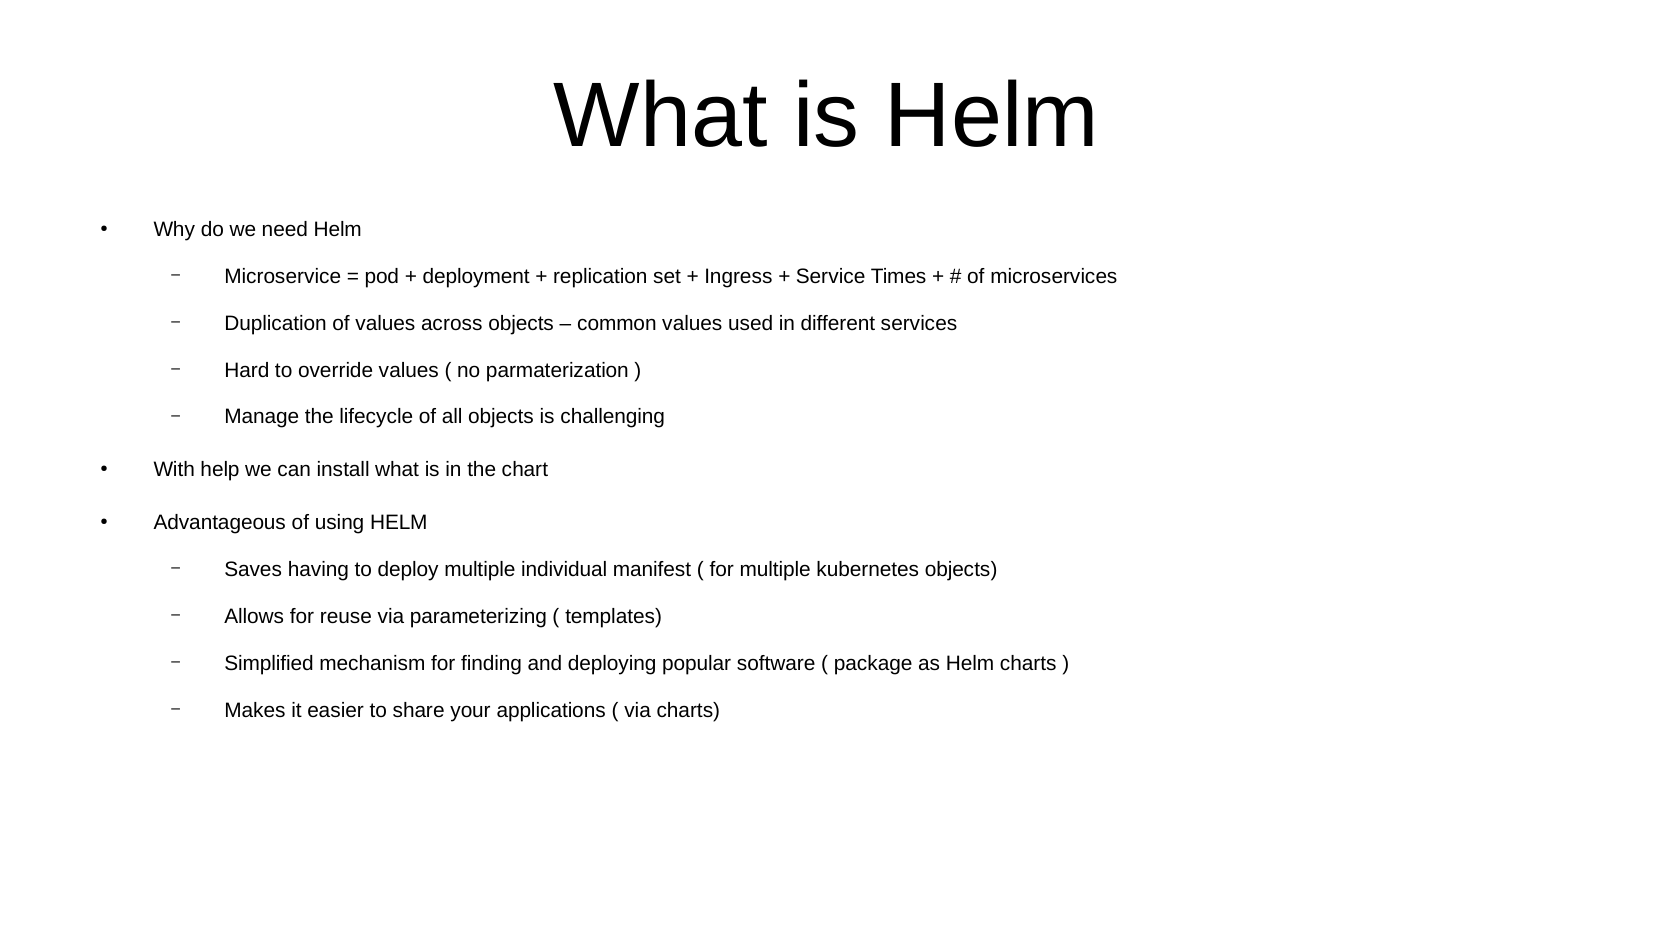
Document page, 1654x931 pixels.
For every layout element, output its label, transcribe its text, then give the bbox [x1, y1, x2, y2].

list Why do we need Helm Microservice = pod + deployment + replication set + Ingress + Service Times + # of microservices Duplication of values across objects – common values used in different services Hard to override values ( no parmaterization ) Manage the lifecycle of all objects is challenging With help we can install what is in the chart Advantageous of using HELM Saves having to deploy multiple individual manifest ( for multiple kubernetes objects) Allows for reuse via parameterizing ( templates) Simplified mechanism for finding and deploying popular software ( package as Helm charts ) Makes it easier to share your applications ( via charts) [82, 217, 1636, 916]
title What is Helm [82, 37, 1571, 193]
